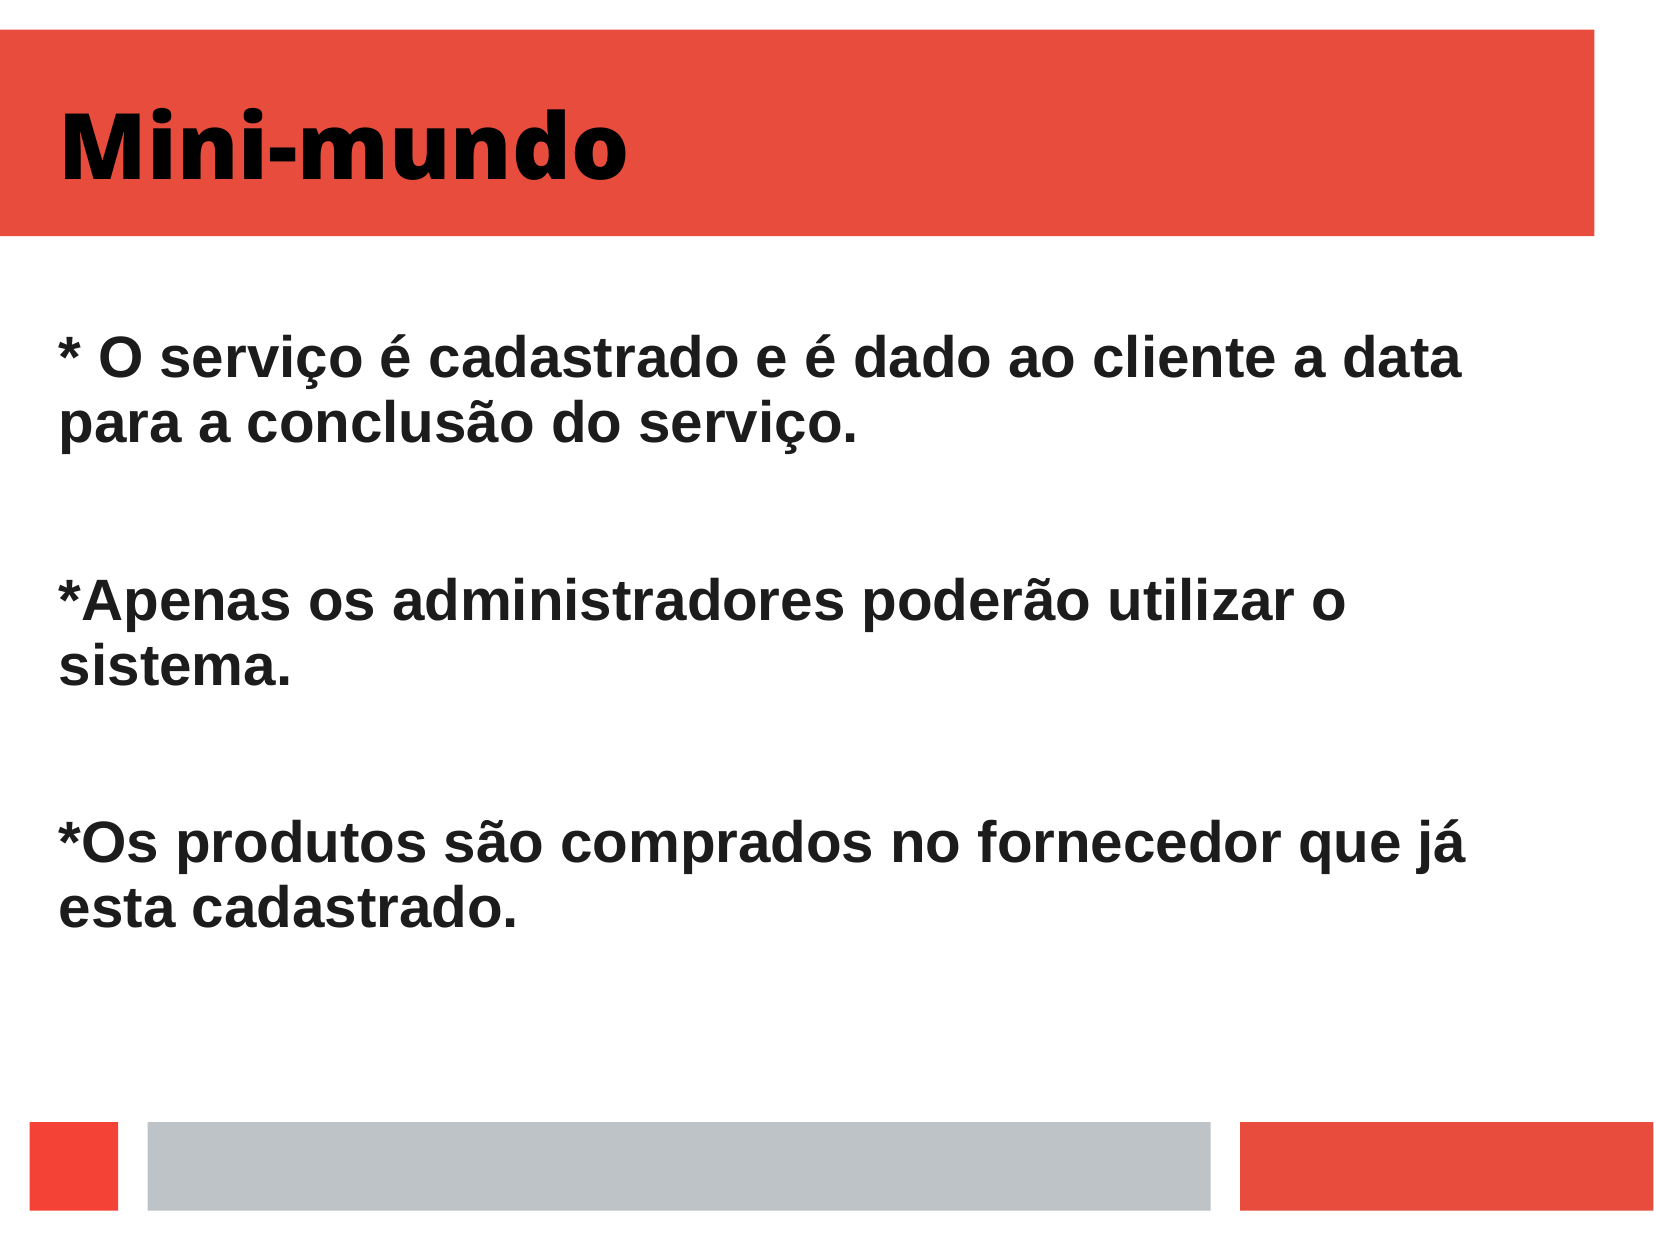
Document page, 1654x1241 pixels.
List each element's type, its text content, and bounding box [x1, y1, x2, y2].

list * O serviço é cadastrado e é dado ao cliente a data para a conclusão do serviço. *Apenas os administradores poderão utilizar o sistema. *Os produtos são comprados no fornecedor que já esta cadastrado. [59, 324, 1565, 1093]
title Mini-mundo [59, 59, 1595, 207]
